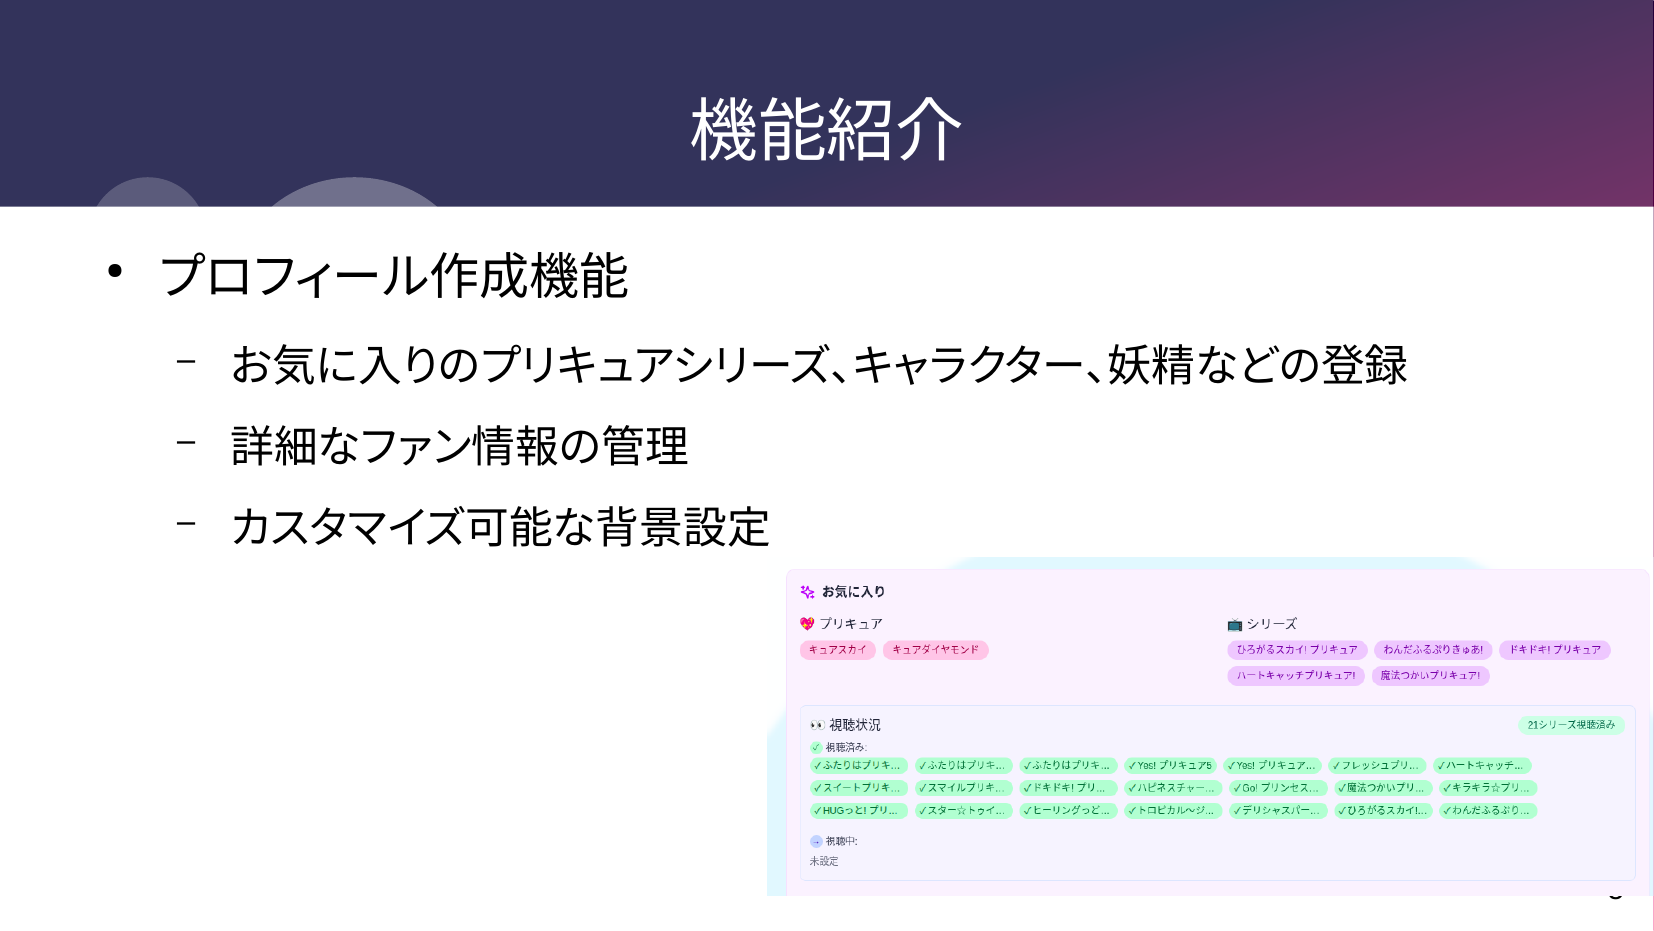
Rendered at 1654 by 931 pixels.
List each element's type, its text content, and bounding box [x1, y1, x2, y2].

list プロフィール作成機能 お気に入りのプリキュアシリーズ、キャラクター、妖精などの登録 詳細なファン情報の管理 カスタマイズ可能な背景設定 [88, 236, 1565, 827]
title 機能紹介 [88, 44, 1565, 207]
picture [767, 557, 1654, 896]
